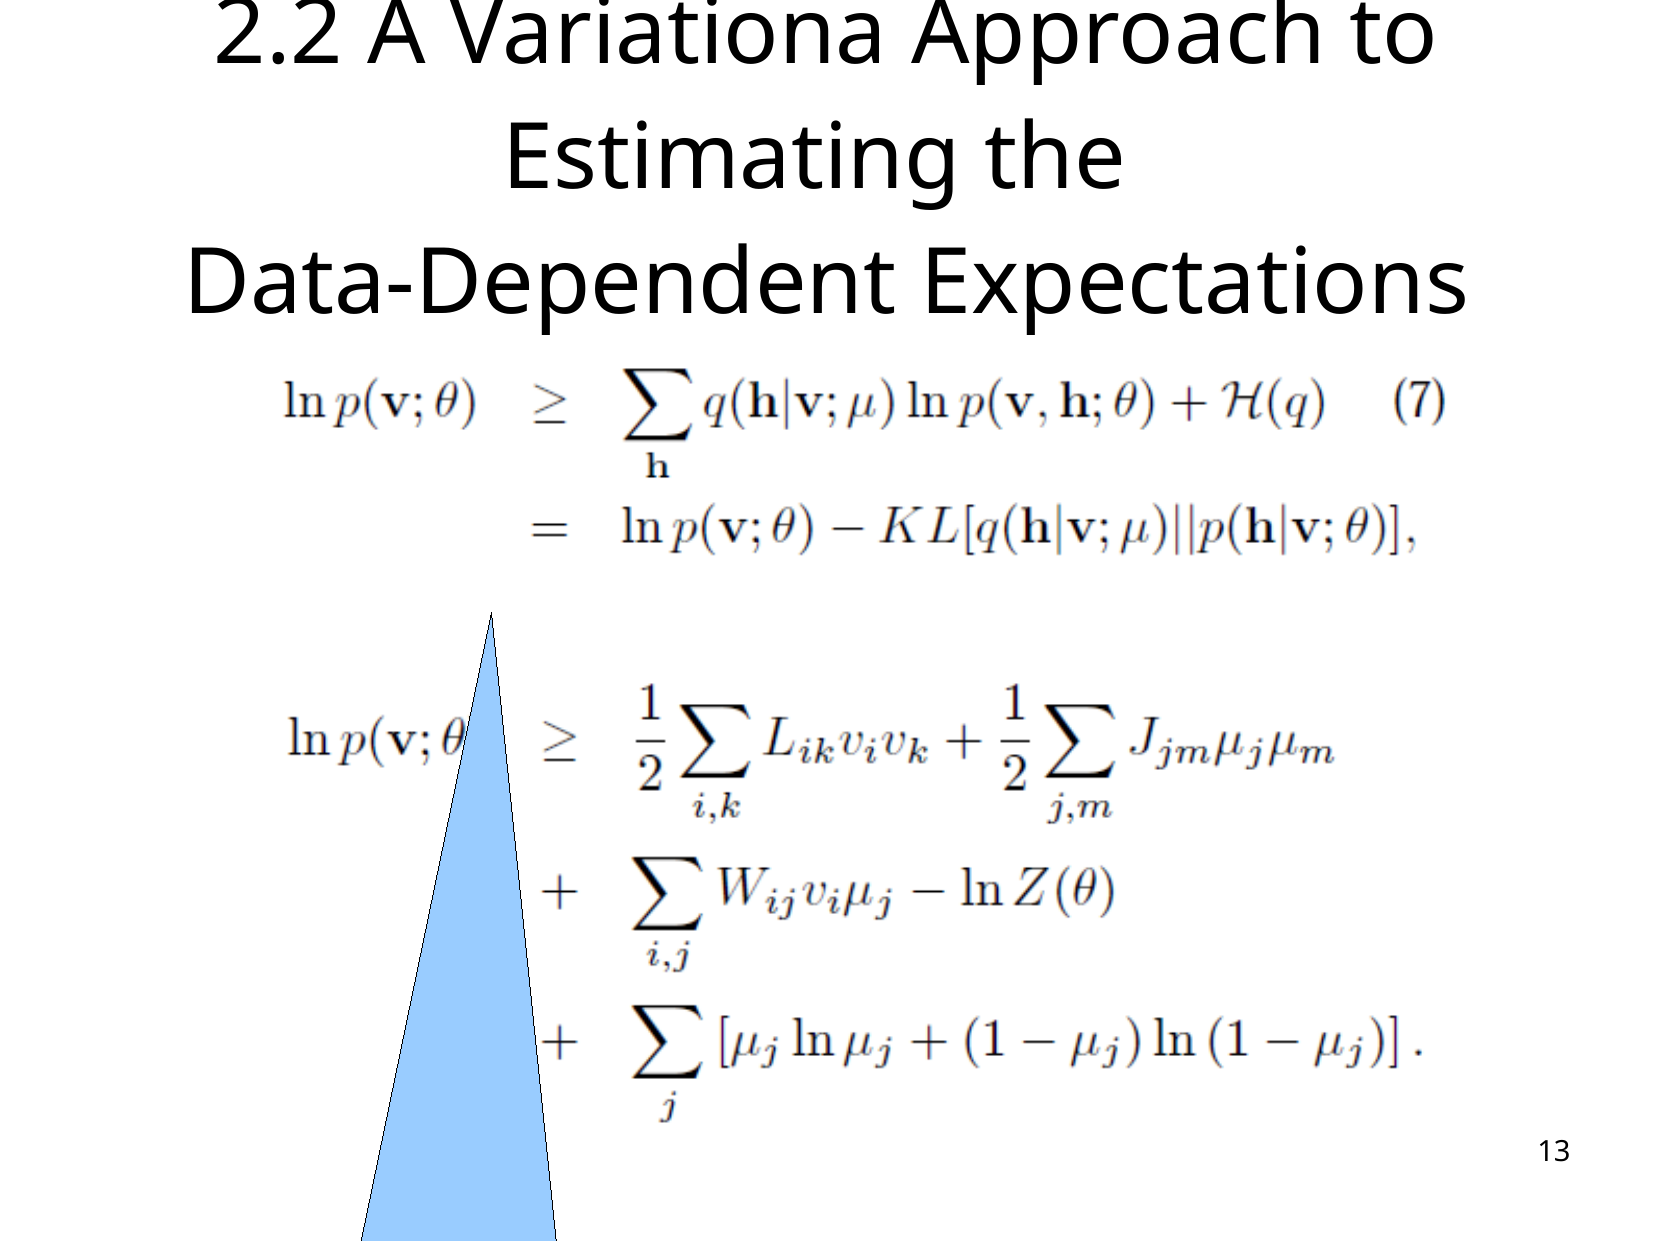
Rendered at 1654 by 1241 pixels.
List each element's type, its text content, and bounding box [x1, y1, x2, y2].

picture [249, 678, 477, 1152]
picture [265, 363, 1468, 591]
title 2.2 A Variationa Approach to Estimating the Data-Dependent Expectations [82, 15, 1571, 291]
picture [499, 678, 1447, 1152]
text_box この不等式がどのようにして得られるのかわからない ベイズ公式イジったり積分消去しても エントロピーが出てくる理由がわからない [361, 612, 557, 1241]
